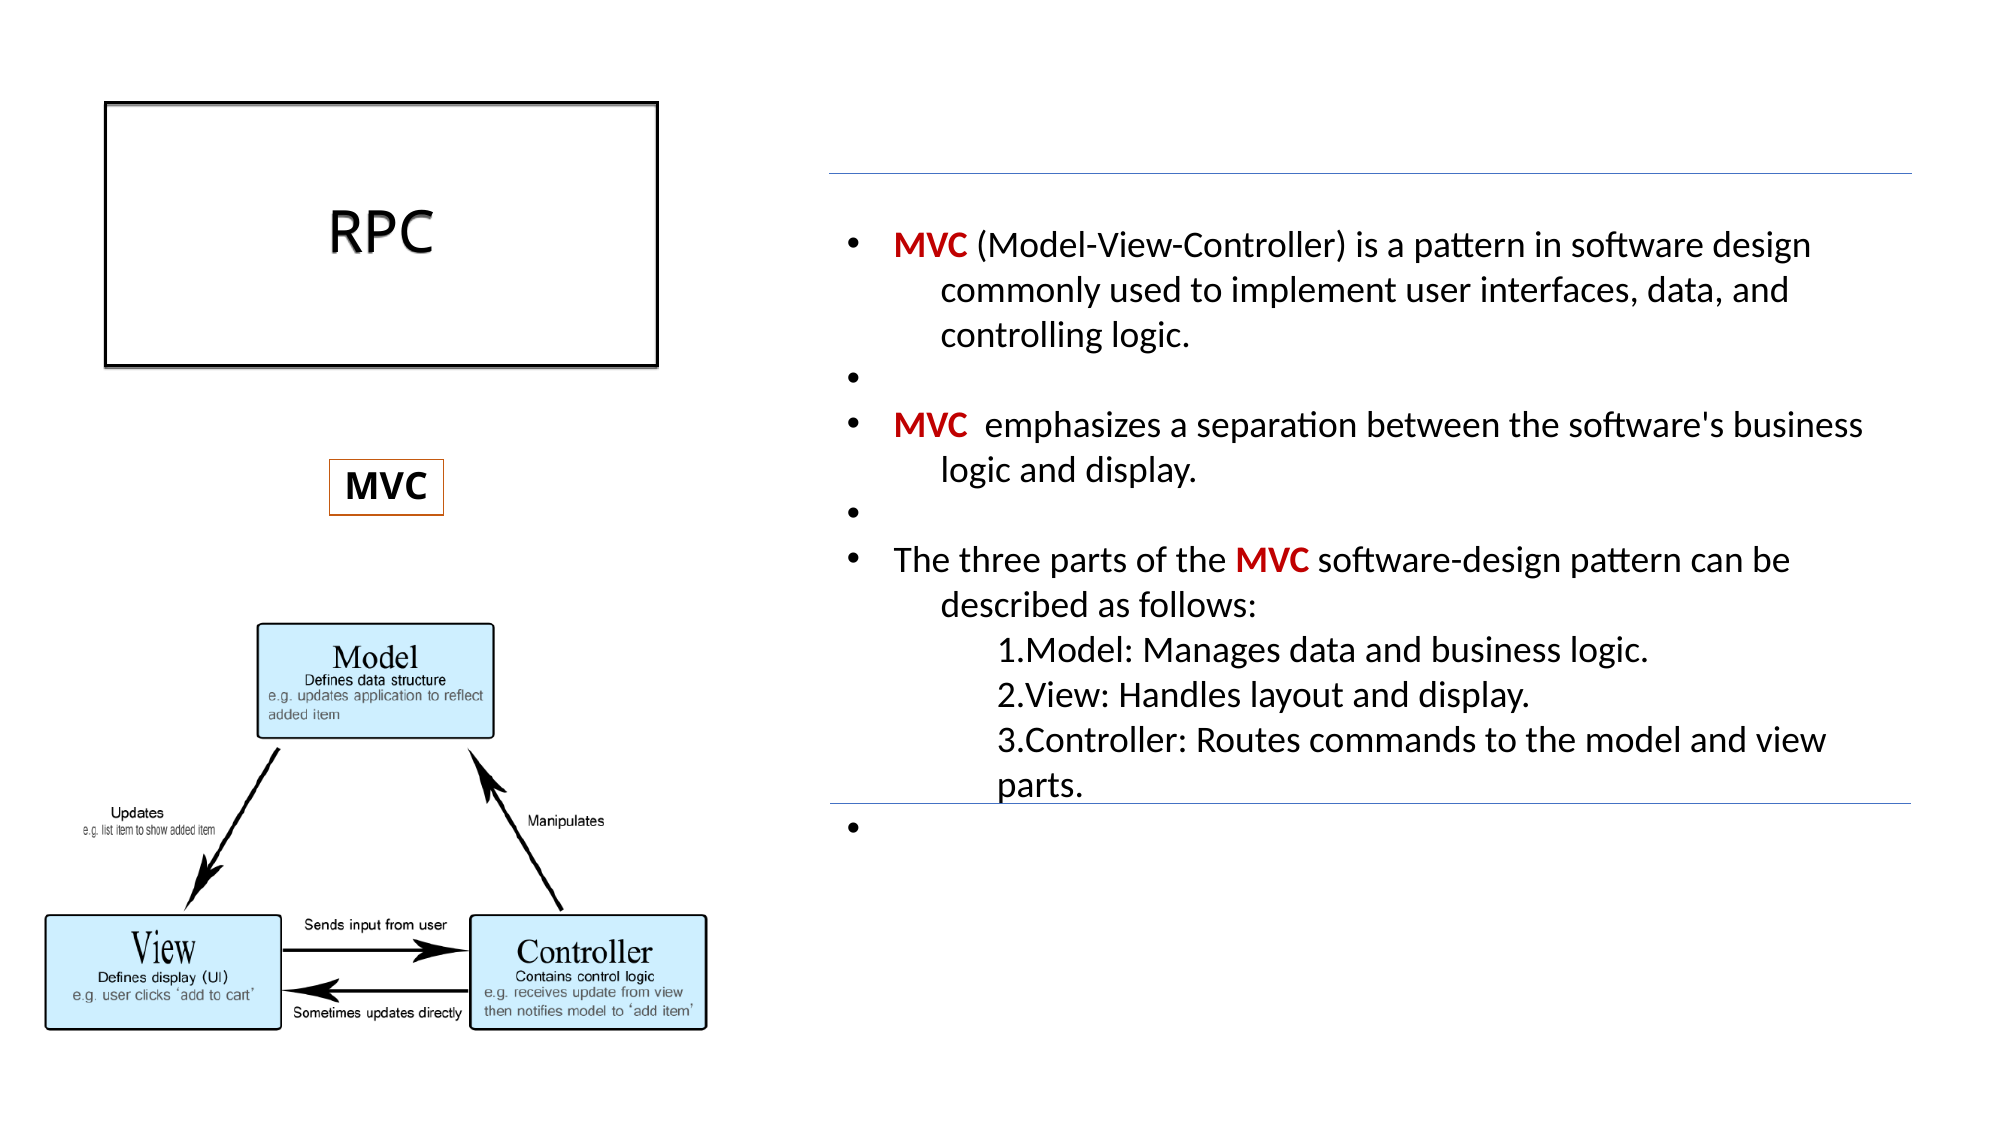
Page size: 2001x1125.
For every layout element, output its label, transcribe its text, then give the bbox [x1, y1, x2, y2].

title RPC [105, 102, 658, 366]
text_box MVC [329, 460, 443, 515]
text_box MVC (Model-View-Controller) is a pattern in software design commonly used to implement user interfaces, data, and controlling logic. MVC emphasizes a separation between the software's business logic and display. The three parts of the MVC software-design pattern can be described as follows: Model: Manages data and business logic. View: Handles layout and display. Controller: Routes commands to the model and view parts. [831, 212, 1915, 819]
picture [34, 612, 715, 1040]
